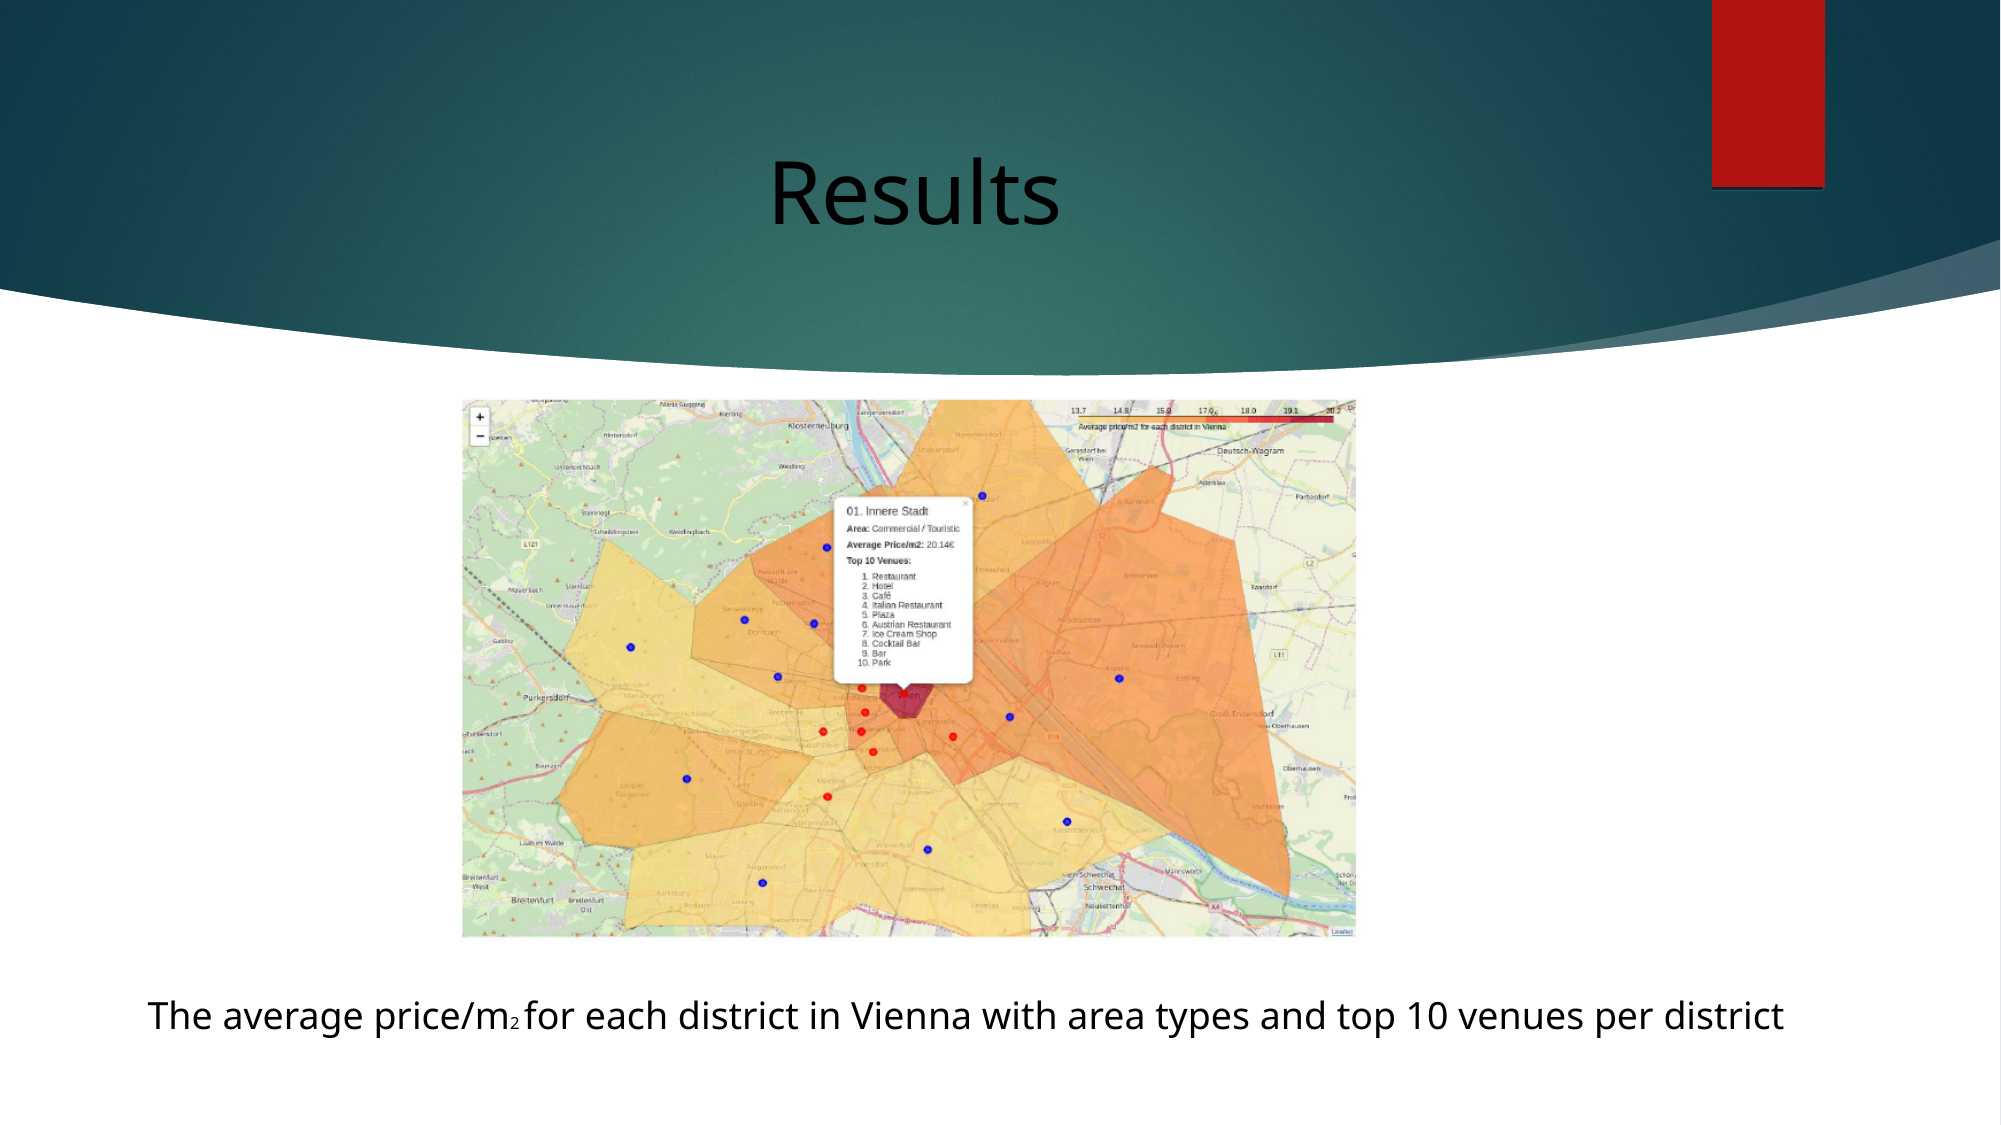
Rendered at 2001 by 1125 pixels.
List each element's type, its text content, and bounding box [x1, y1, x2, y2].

title Results [181, 74, 1649, 305]
text_box The average price/m2 for each district in Vienna with area types and top 10 venues per district [109, 984, 1825, 1045]
picture [451, 378, 1379, 950]
text_box [0, 0, 2000, 1125]
